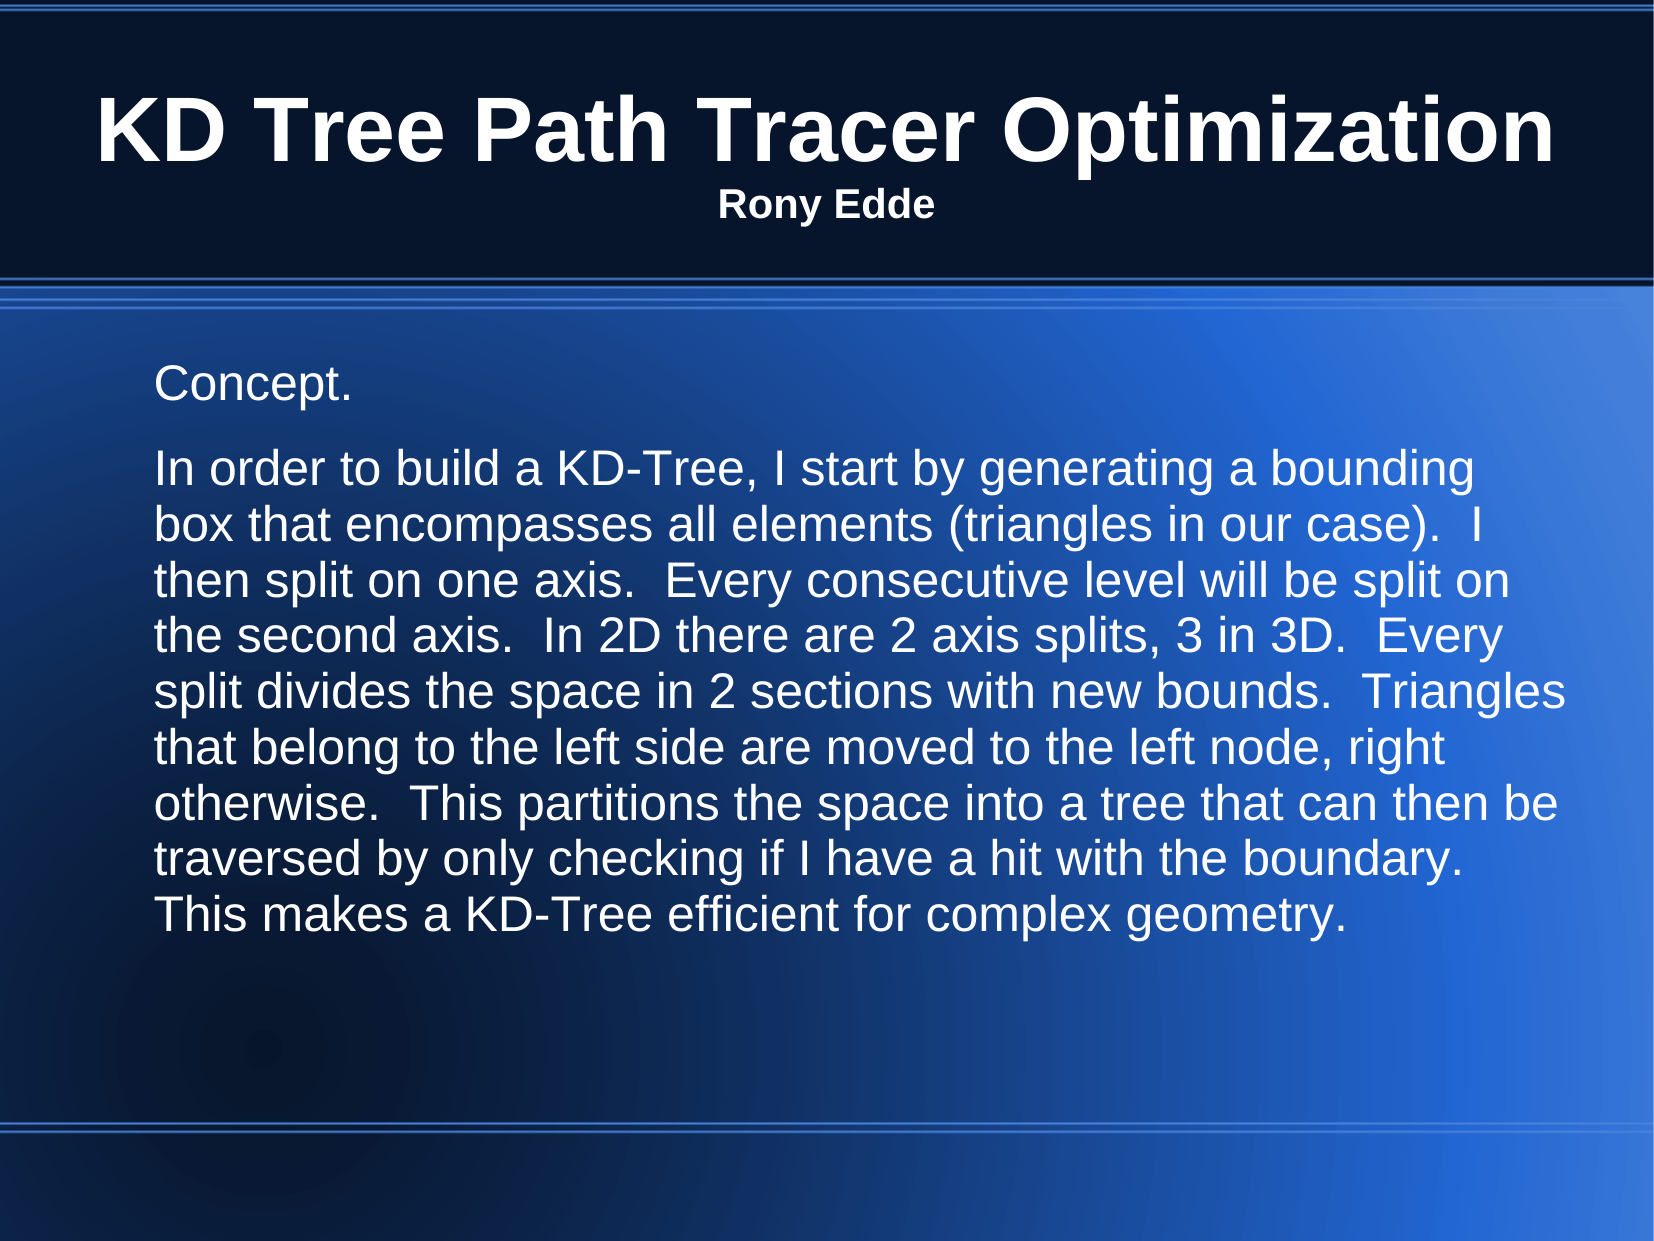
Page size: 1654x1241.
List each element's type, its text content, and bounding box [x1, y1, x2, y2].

list Concept. In order to build a KD-Tree, I start by generating a bounding box that encompasses all elements (triangles in our case). I then split on one axis. Every consecutive level will be split on the second axis. In 2D there are 2 axis splits, 3 in 3D. Every split divides the space in 2 sections with new bounds. Triangles that belong to the left side are moved to the left node, right otherwise. This partitions the space into a tree that can then be traversed by only checking if I have a hit with the boundary. This makes a KD-Tree efficient for complex geometry. [82, 355, 1571, 1058]
title KD Tree Path Tracer Optimization Rony Edde [82, 56, 1571, 250]
picture [0, 0, 1654, 1241]
